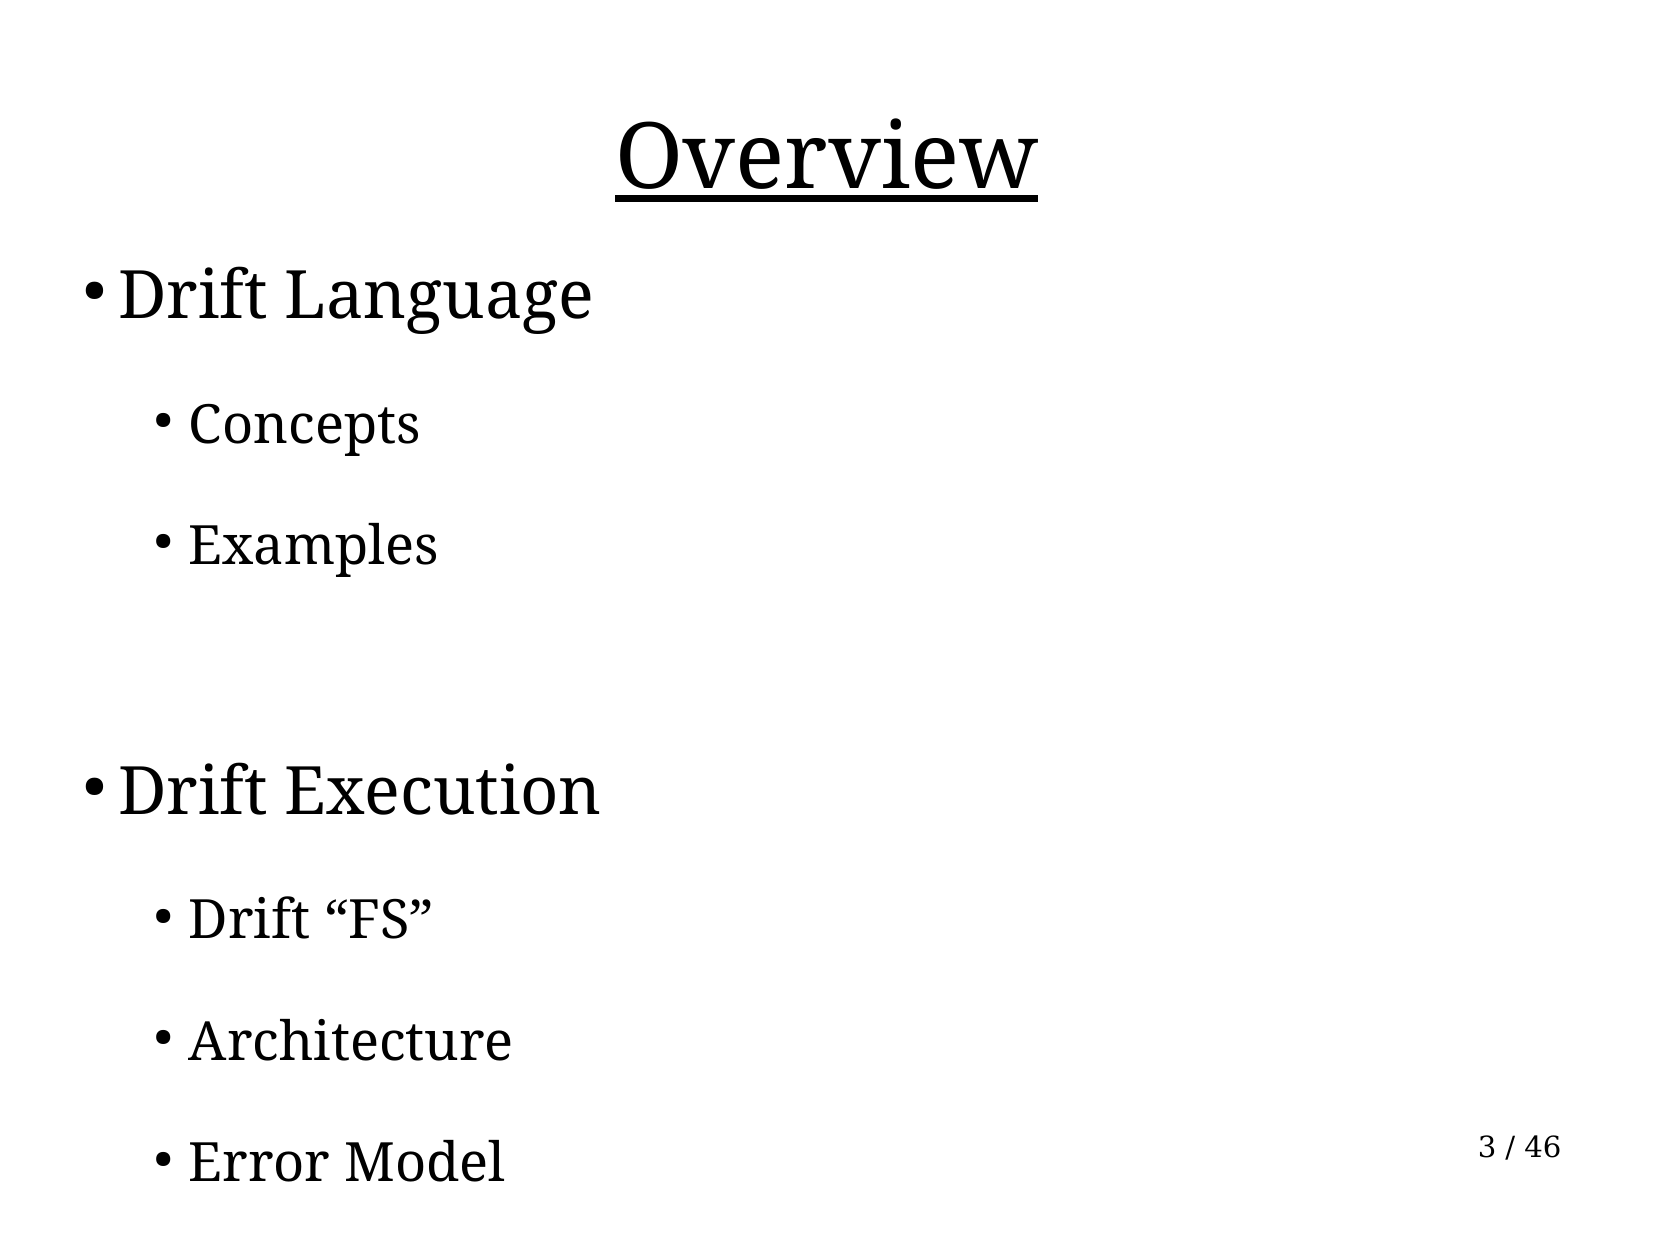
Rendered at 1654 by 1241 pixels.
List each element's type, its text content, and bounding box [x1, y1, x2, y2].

title Overview [82, 49, 1571, 247]
subtitle Drift Language Concepts Examples Drift Execution Drift “FS” Architecture Error Model [82, 247, 1571, 1219]
